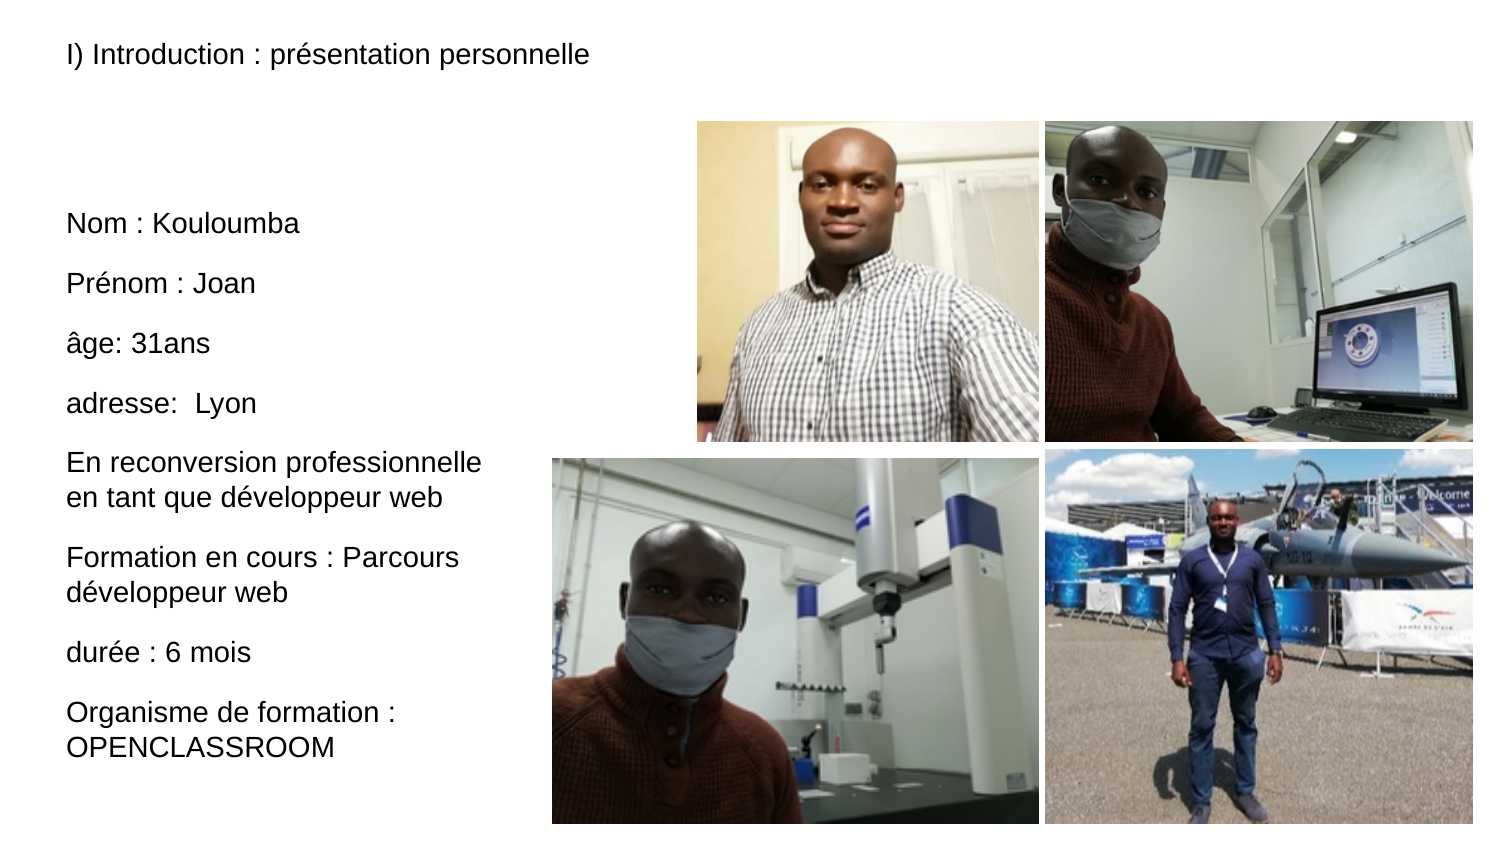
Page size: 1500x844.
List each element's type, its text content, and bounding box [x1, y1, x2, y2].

picture [552, 458, 1039, 824]
title I) Introduction : présentation personnelle [51, 20, 1124, 115]
list Nom : Kouloumba Prénom : Joan âge: 31ans adresse: Lyon En reconversion professionnelle en tant que développeur web Formation en cours : Parcours développeur web durée : 6 mois Organisme de formation : OPENCLASSROOM [51, 189, 502, 802]
picture [1045, 449, 1473, 824]
picture [1045, 121, 1473, 443]
picture [697, 121, 1039, 443]
